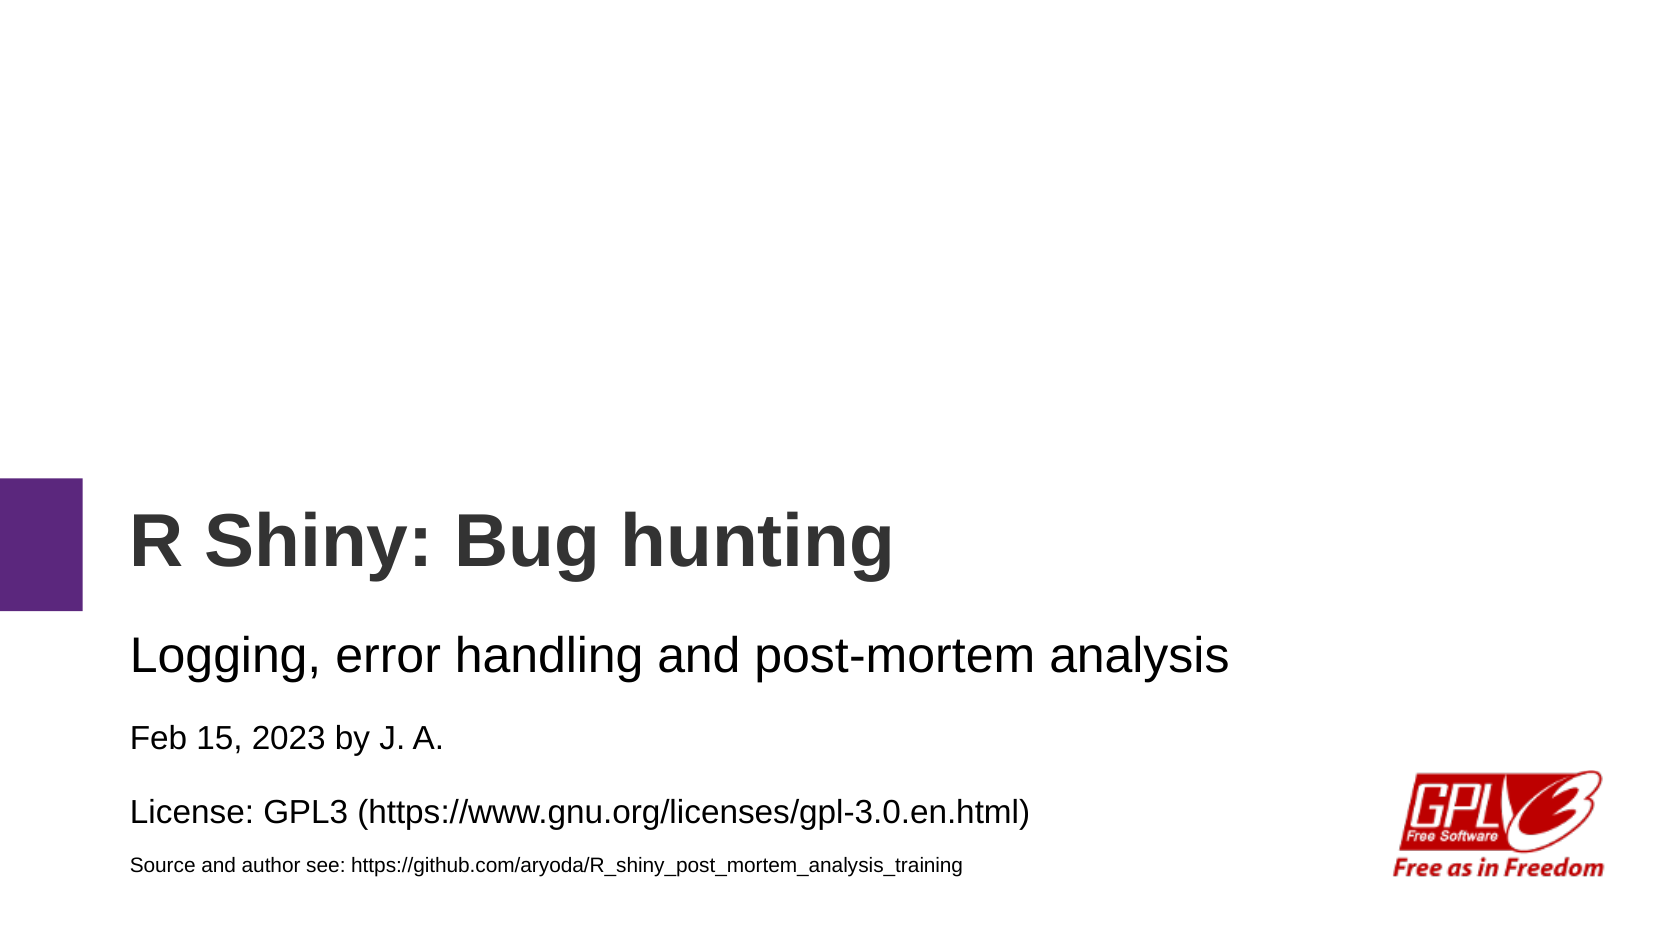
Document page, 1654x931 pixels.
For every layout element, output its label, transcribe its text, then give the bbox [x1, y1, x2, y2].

picture [1392, 770, 1606, 878]
title R Shiny: Bug hunting [129, 438, 1536, 643]
subtitle Logging, error handling and post-mortem analysis Feb 15, 2023 by J. A. License: GPL3 (https://www.gnu.org/licenses/gpl-3.0.en.html) Source and author see: https://github.com/aryoda/R_shiny_post_mortem_analysis_training [129, 615, 1471, 889]
